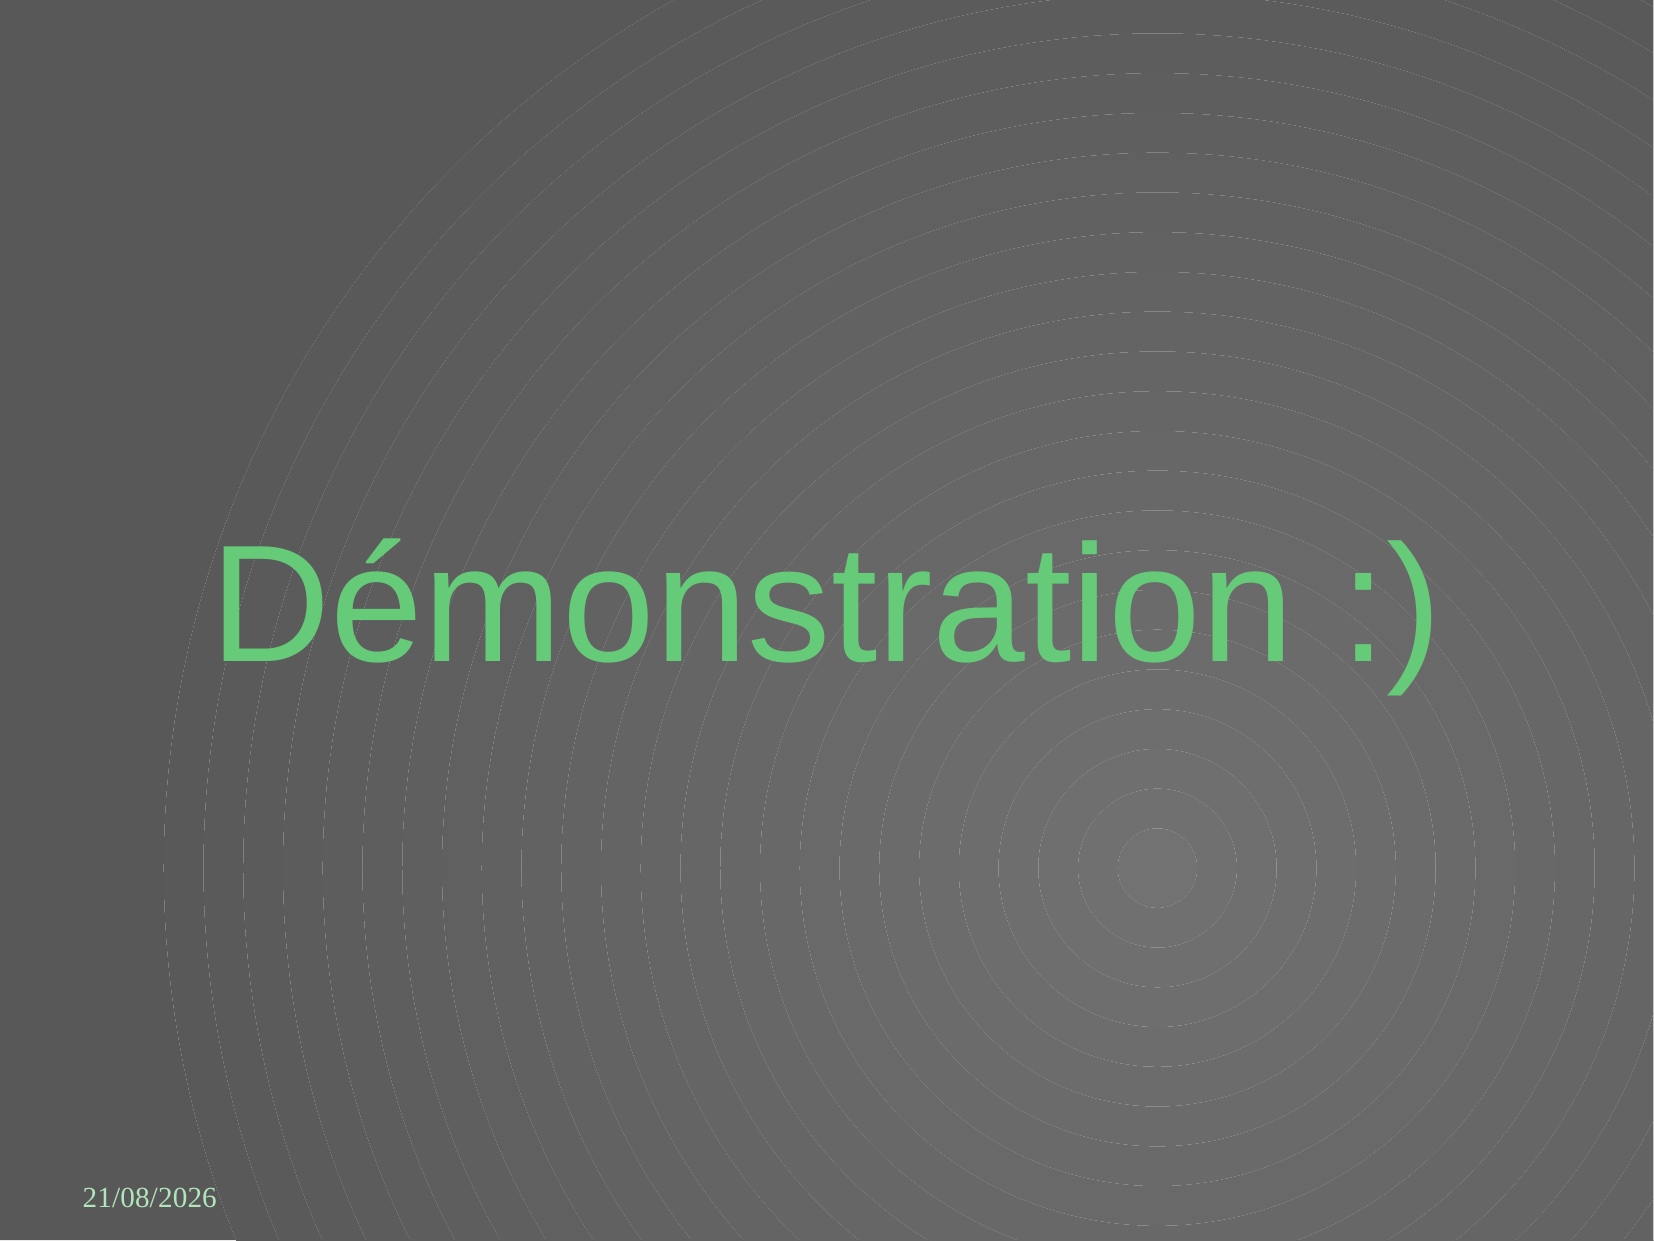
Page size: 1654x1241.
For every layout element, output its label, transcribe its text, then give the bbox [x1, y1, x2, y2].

subtitle Démonstration :) [82, 49, 1571, 1158]
